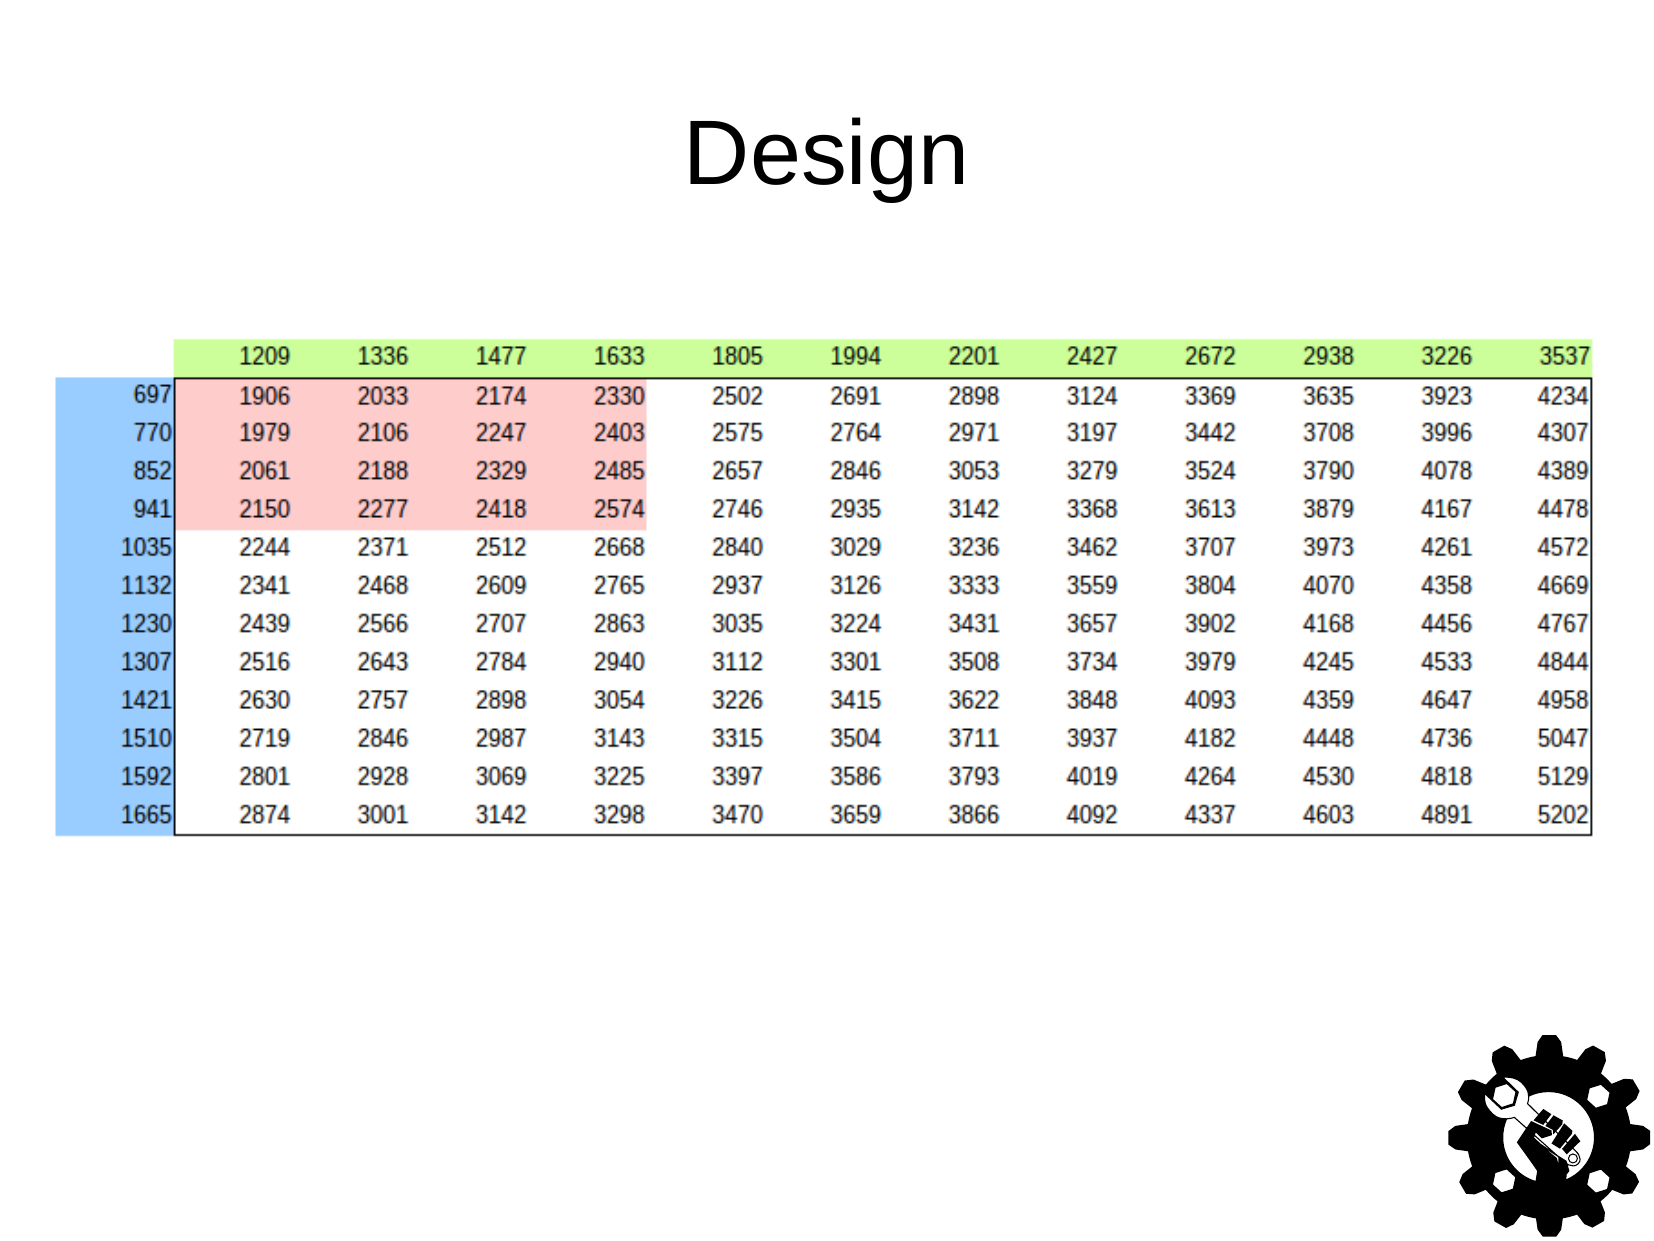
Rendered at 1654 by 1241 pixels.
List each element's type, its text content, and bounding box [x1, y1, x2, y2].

picture [45, 305, 1609, 841]
picture [1444, 1031, 1654, 1241]
title Design [82, 49, 1571, 257]
